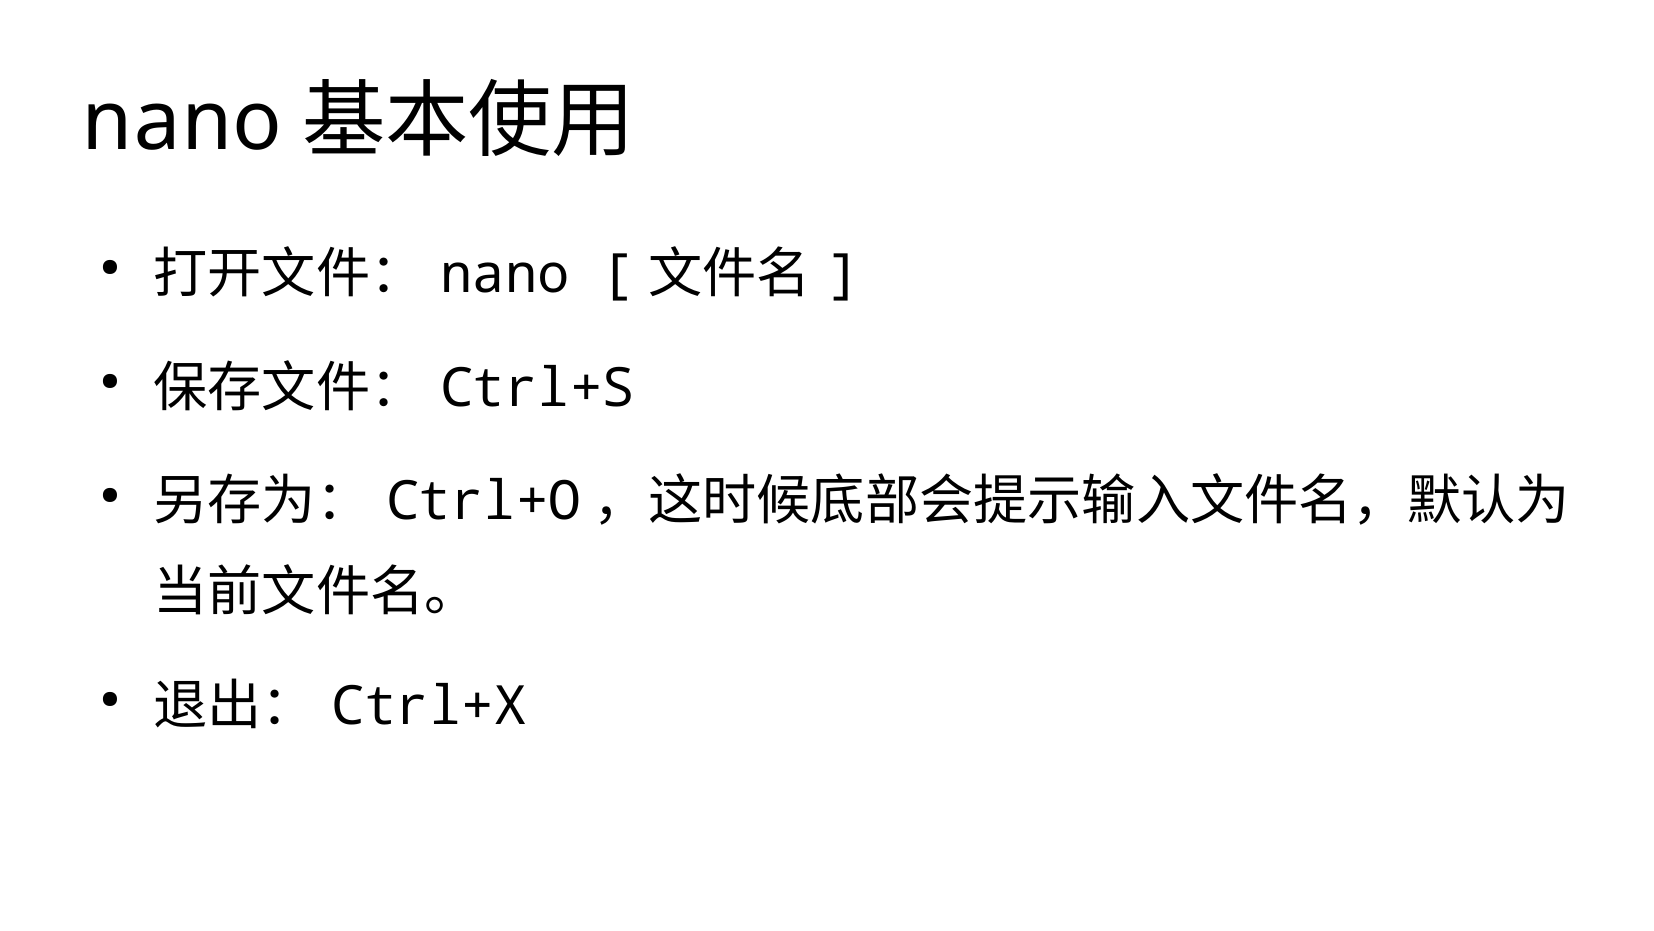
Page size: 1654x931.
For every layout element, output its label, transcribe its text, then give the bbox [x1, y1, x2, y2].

title nano基本使用 [82, 37, 1571, 189]
list 打开文件：nano [文件名] 保存文件：Ctrl+S 另存为：Ctrl+O，这时候底部会提示输入文件名，默认为当前文件名。 退出：Ctrl+X [82, 217, 1571, 863]
